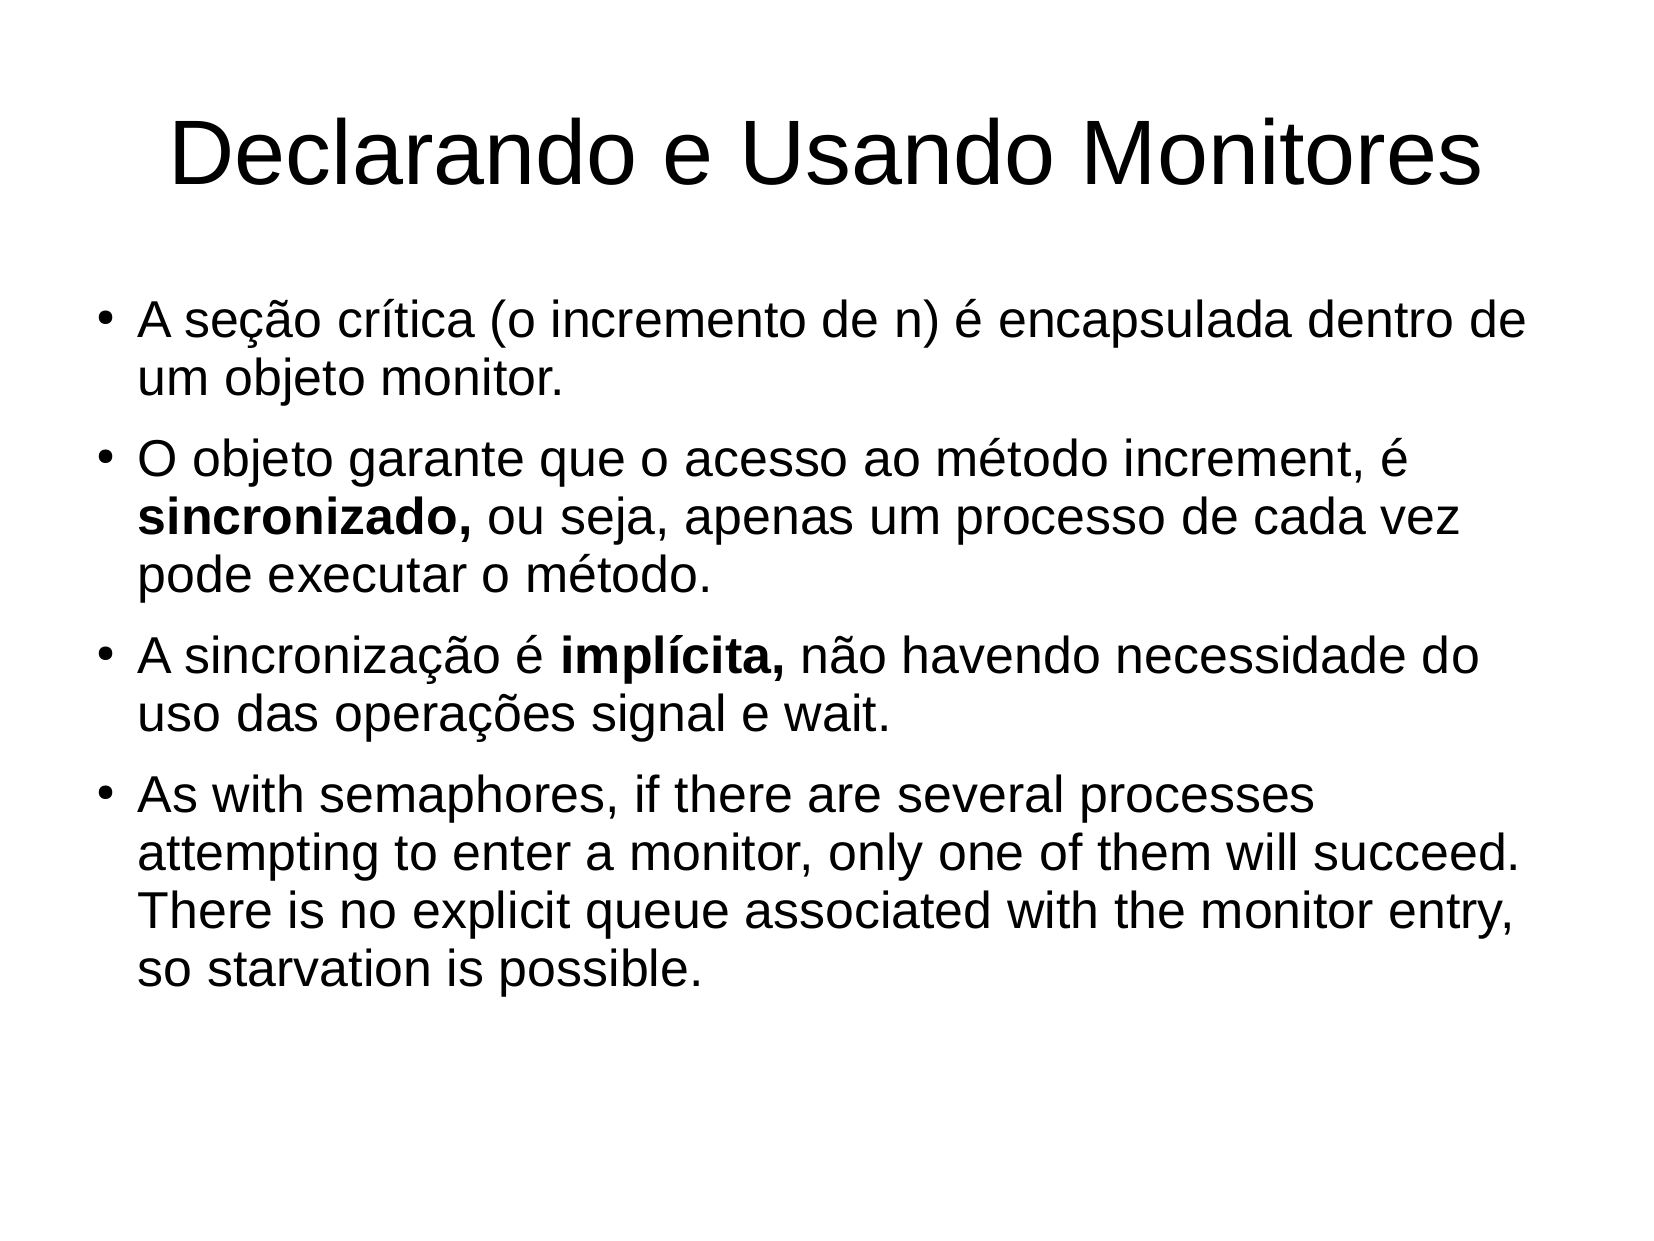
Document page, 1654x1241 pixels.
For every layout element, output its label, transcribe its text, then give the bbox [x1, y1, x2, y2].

title Declarando e Usando Monitores [82, 49, 1571, 257]
list A seção crítica (o incremento de n) é encapsulada dentro de um objeto monitor. O objeto garante que o acesso ao método increment, é sincronizado, ou seja, apenas um processo de cada vez pode executar o método. A sincronização é implícita, não havendo necessidade do uso das operações signal e wait. As with semaphores, if there are several processes attempting to enter a monitor, only one of them will succeed. There is no explicit queue associated with the monitor entry, so starvation is possible. [82, 290, 1538, 1010]
